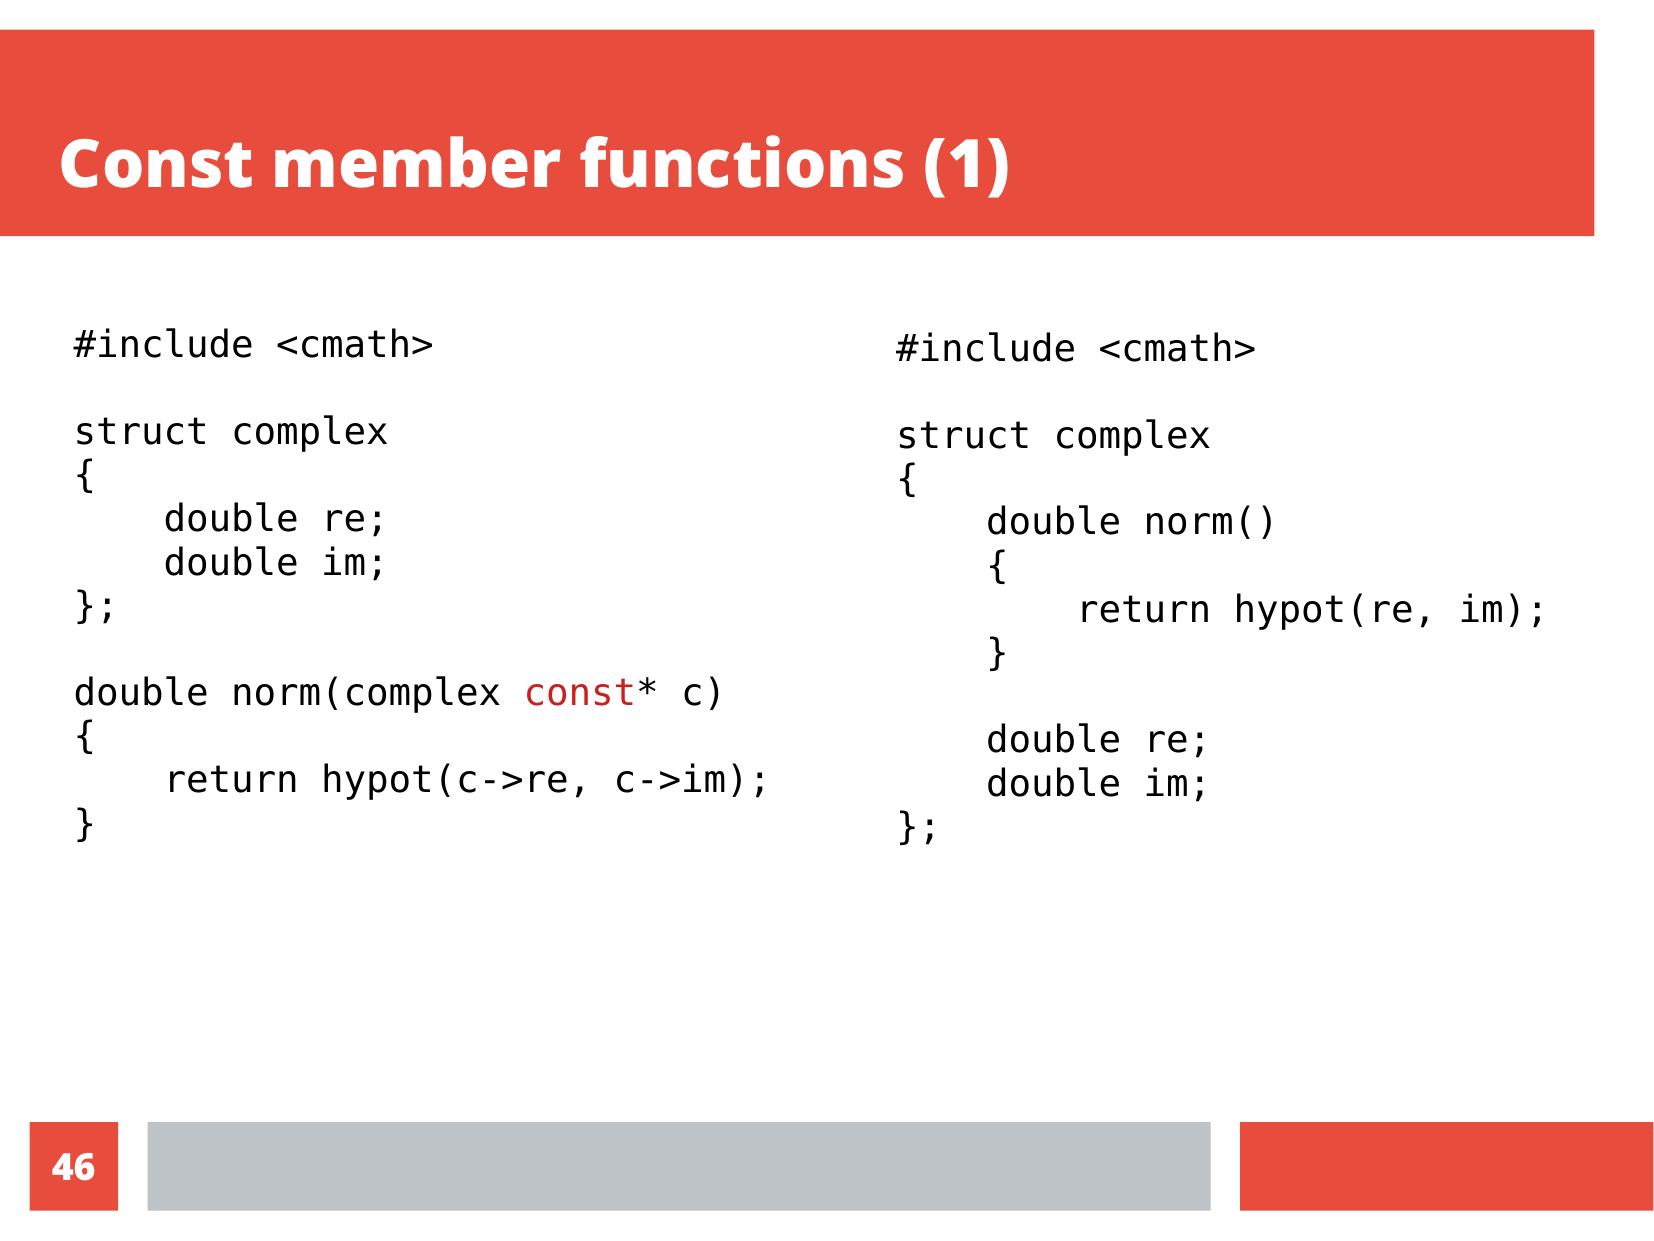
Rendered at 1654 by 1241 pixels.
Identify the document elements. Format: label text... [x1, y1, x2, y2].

title Const member functions (1) [59, 59, 1595, 207]
text_box #include <cmath> struct complex { double re; double im; }; double norm(complex const* c) { return hypot(c->re, c->im); } [58, 315, 863, 853]
text_box #include <cmath> struct complex { double norm() { return hypot(re, im); } double re; double im; }; [881, 318, 1607, 857]
